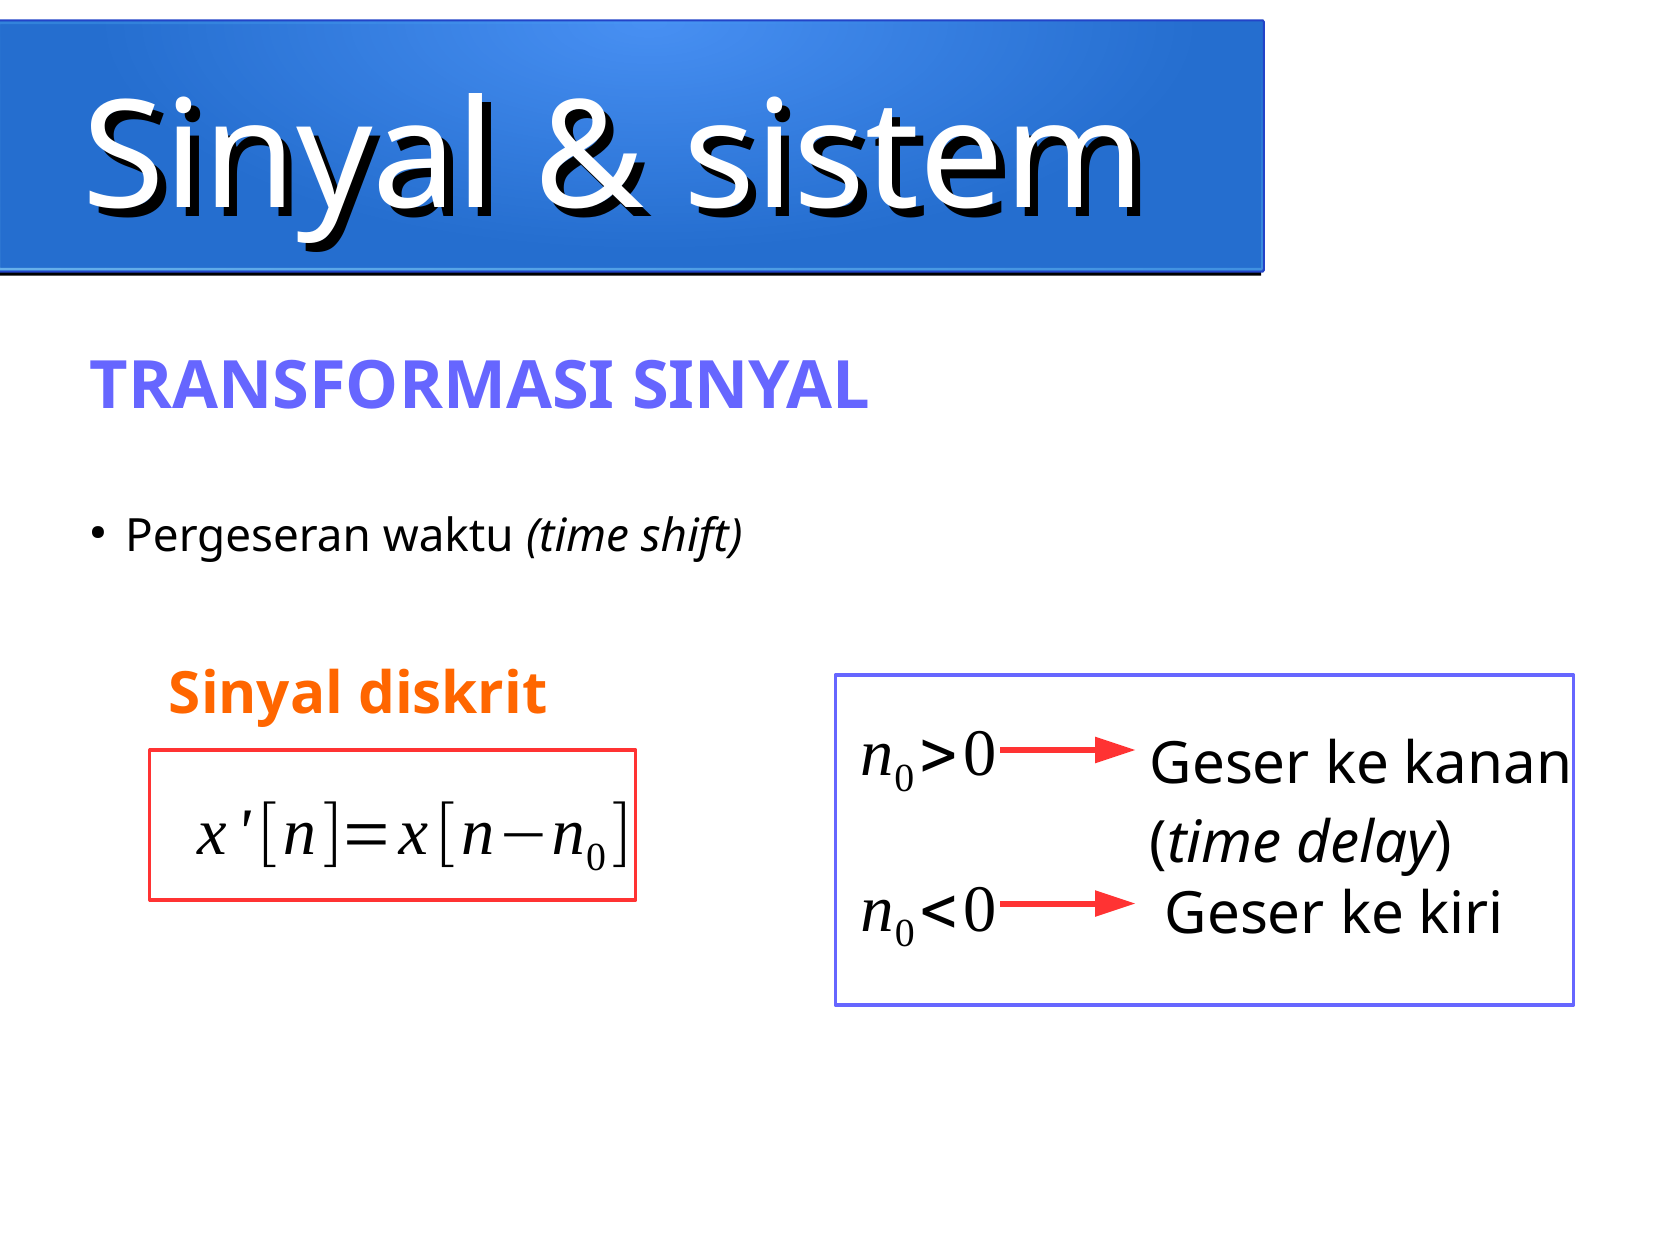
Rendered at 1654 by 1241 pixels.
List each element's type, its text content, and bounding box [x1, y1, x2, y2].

text_box Geser ke kanan (time delay) [1135, 713, 1572, 861]
title Sinyal & sistem [82, 47, 1235, 252]
text_box TRANSFORMASI SINYAL [75, 330, 903, 420]
text_box Pergeseran waktu (time shift) [75, 495, 764, 562]
chart [854, 871, 1003, 956]
chart [853, 716, 1003, 800]
chart [186, 795, 634, 879]
text_box Sinyal diskrit [154, 644, 565, 725]
text_box Geser ke kiri [1150, 863, 1556, 945]
